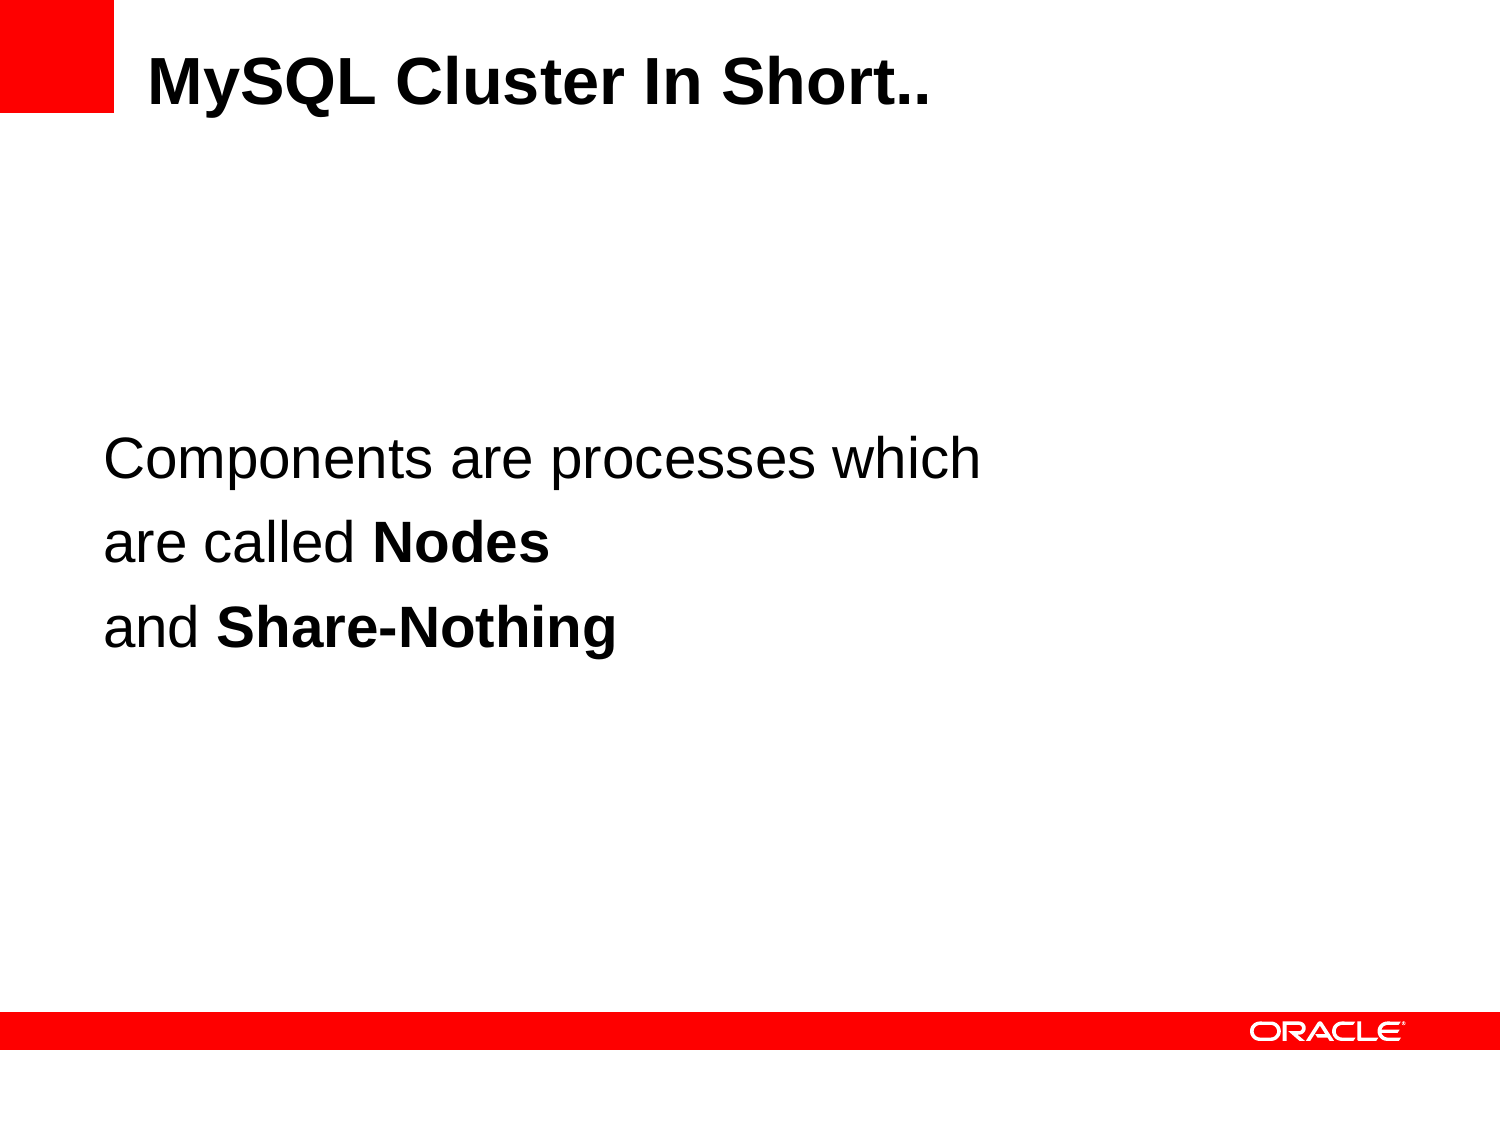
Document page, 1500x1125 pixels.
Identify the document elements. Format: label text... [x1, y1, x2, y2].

text_box Components are processes which are called Nodes and Share-Nothing [88, 412, 1388, 667]
title MySQL Cluster In Short.. [147, 8, 1392, 119]
picture [0, 1012, 1500, 1050]
picture [0, 0, 114, 113]
